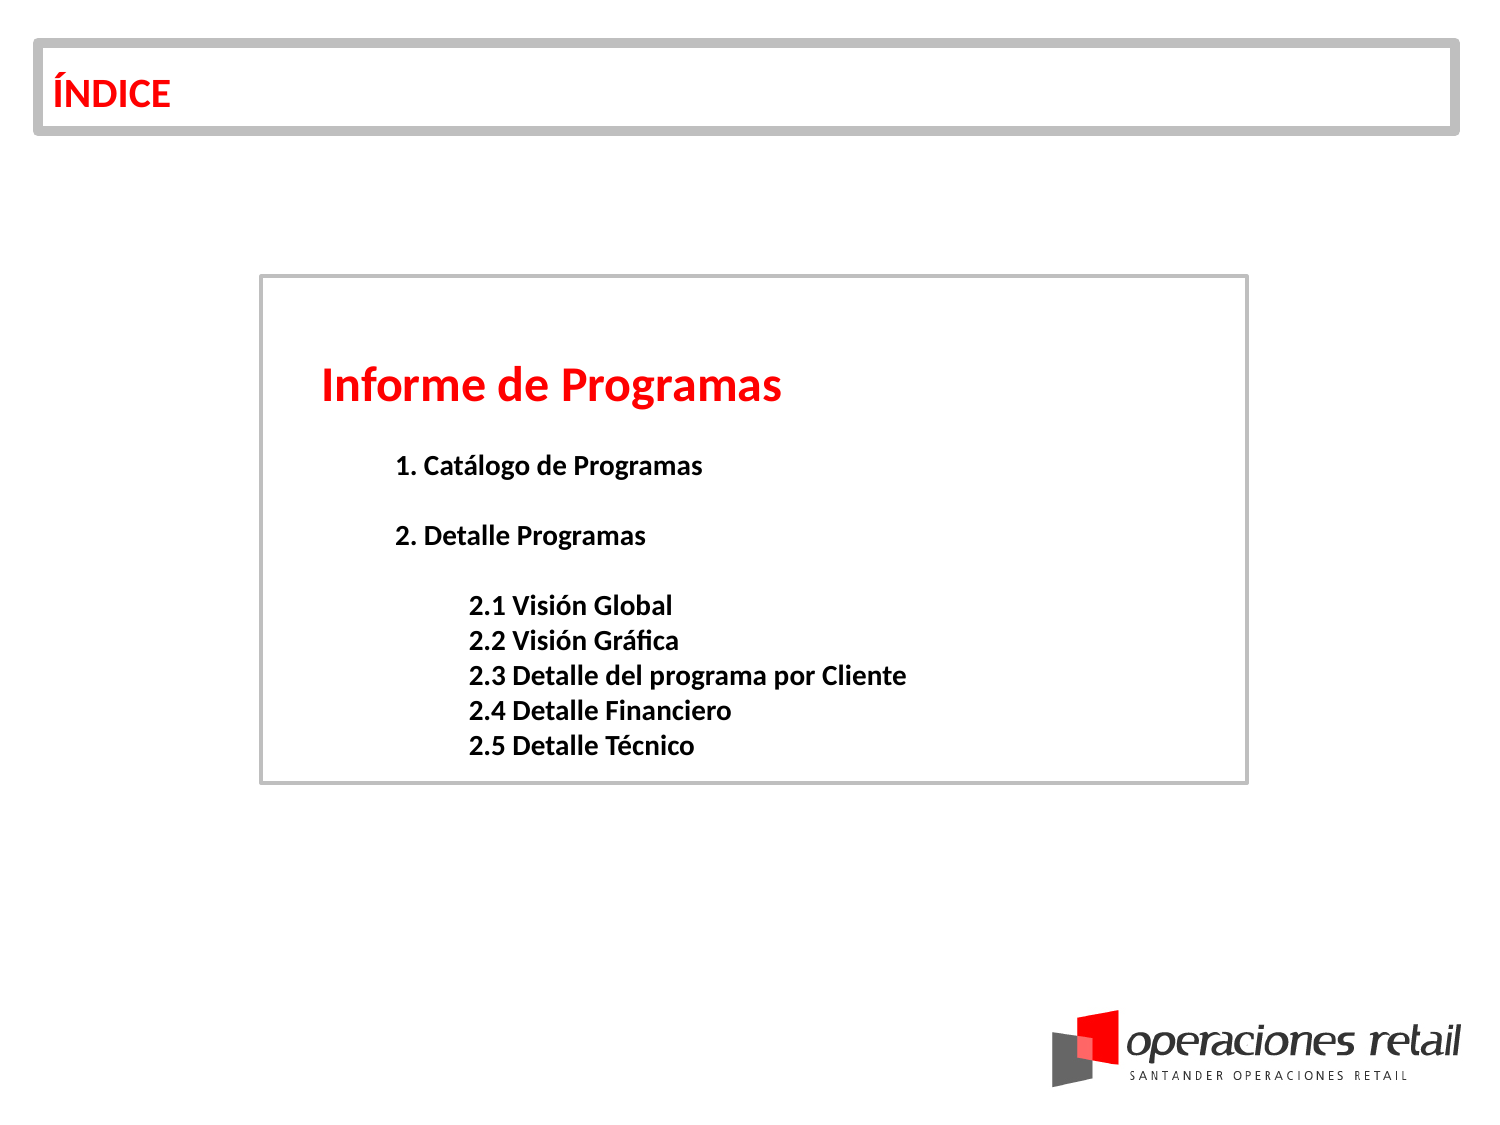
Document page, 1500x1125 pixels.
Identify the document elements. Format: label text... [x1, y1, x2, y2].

text_box ÍNDICE [37, 42, 1455, 132]
picture [1041, 999, 1472, 1098]
text_box Informe de Programas [261, 276, 1247, 784]
text_box 1. Catálogo de Programas 2. Detalle Programas 2.1 Visión Global 2.2 Visión Gráfica 2.3 Detalle del programa por Cliente 2.4 Detalle Financiero 2.5 Detalle Técnico [379, 431, 1230, 804]
